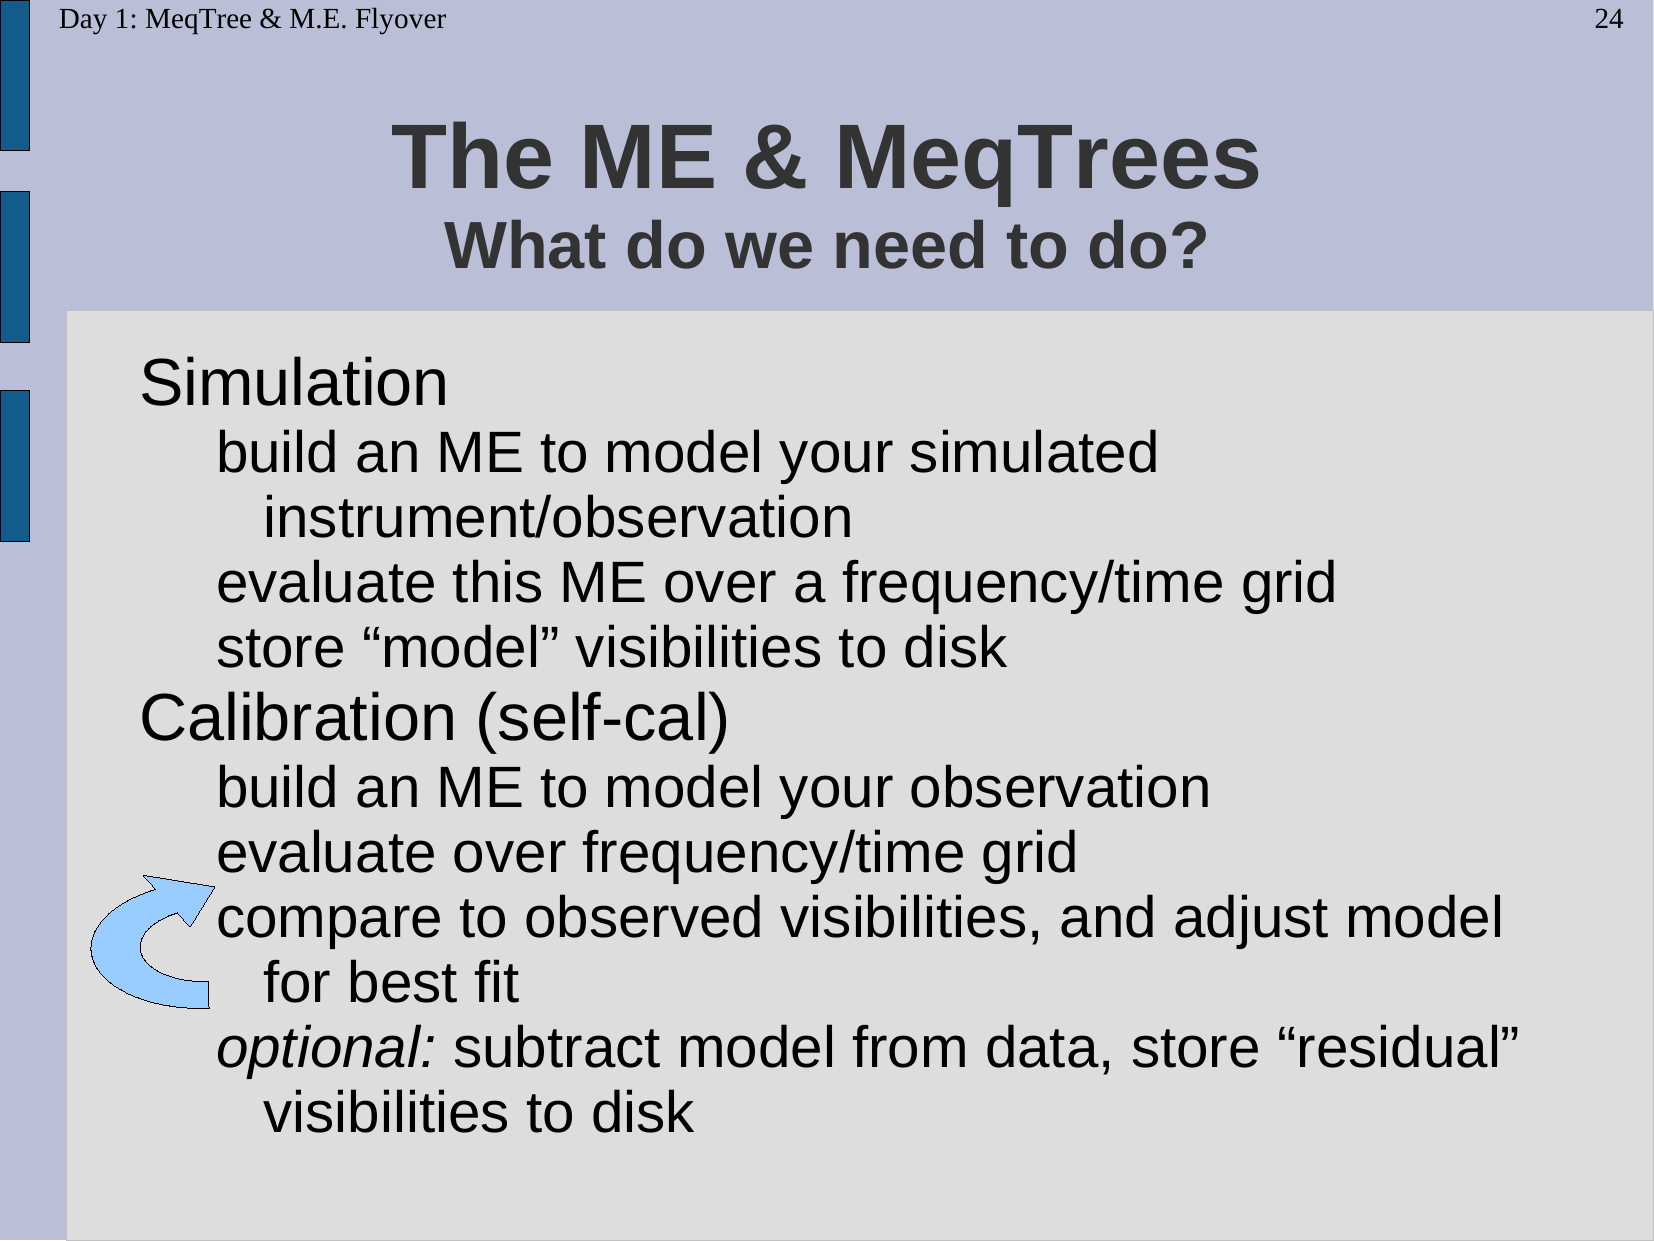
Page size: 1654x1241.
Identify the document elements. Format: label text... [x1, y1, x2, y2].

list Simulation build an ME to model your simulated instrument/observation evaluate this ME over a frequency/time grid store “model” visibilities to disk Calibration (self-cal) build an ME to model your observation evaluate over frequency/time grid compare to observed visibilities, and adjust model for best fit optional: subtract model from data, store “residual” visibilities to disk [121, 344, 1534, 1178]
text_box [90, 875, 215, 1009]
title The ME & MeqTrees What do we need to do? [121, 91, 1534, 299]
